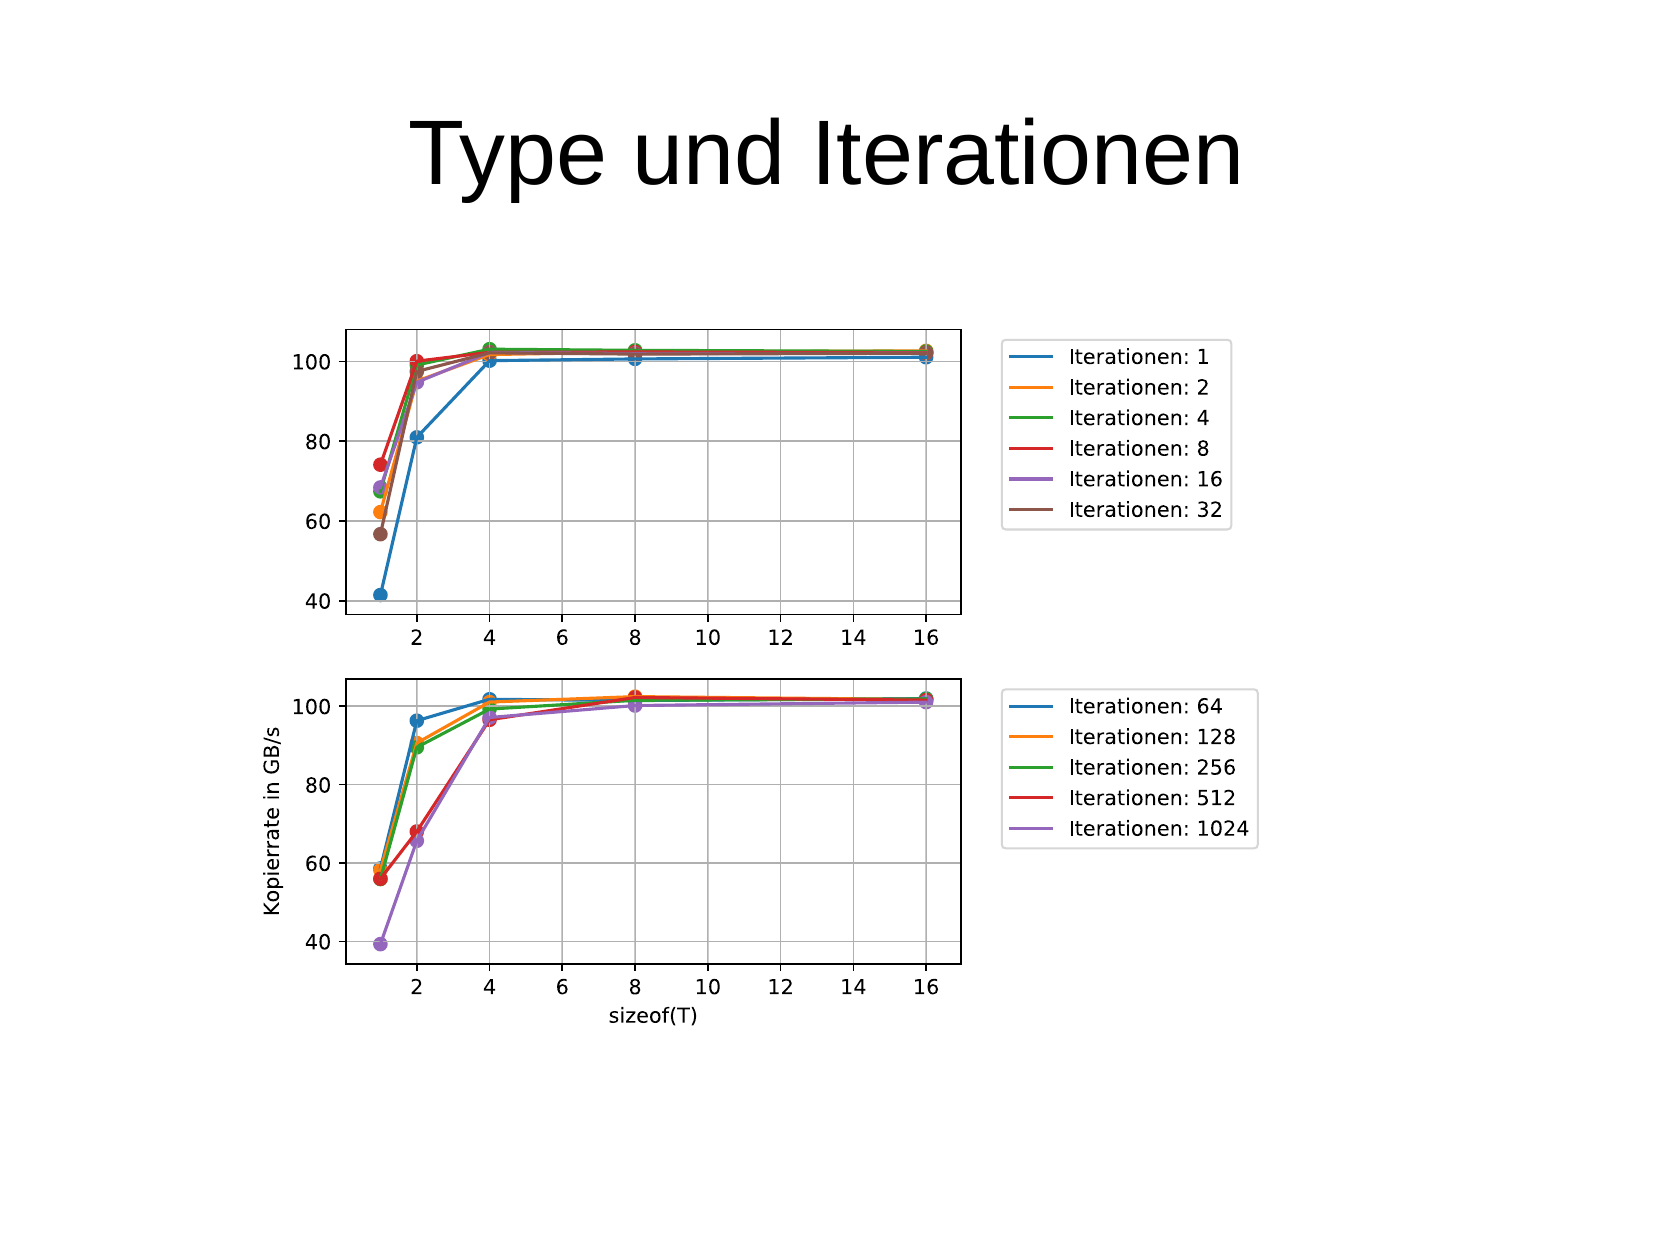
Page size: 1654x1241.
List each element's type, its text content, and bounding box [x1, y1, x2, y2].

title Type und Iterationen [82, 49, 1571, 257]
picture [248, 307, 1271, 1041]
